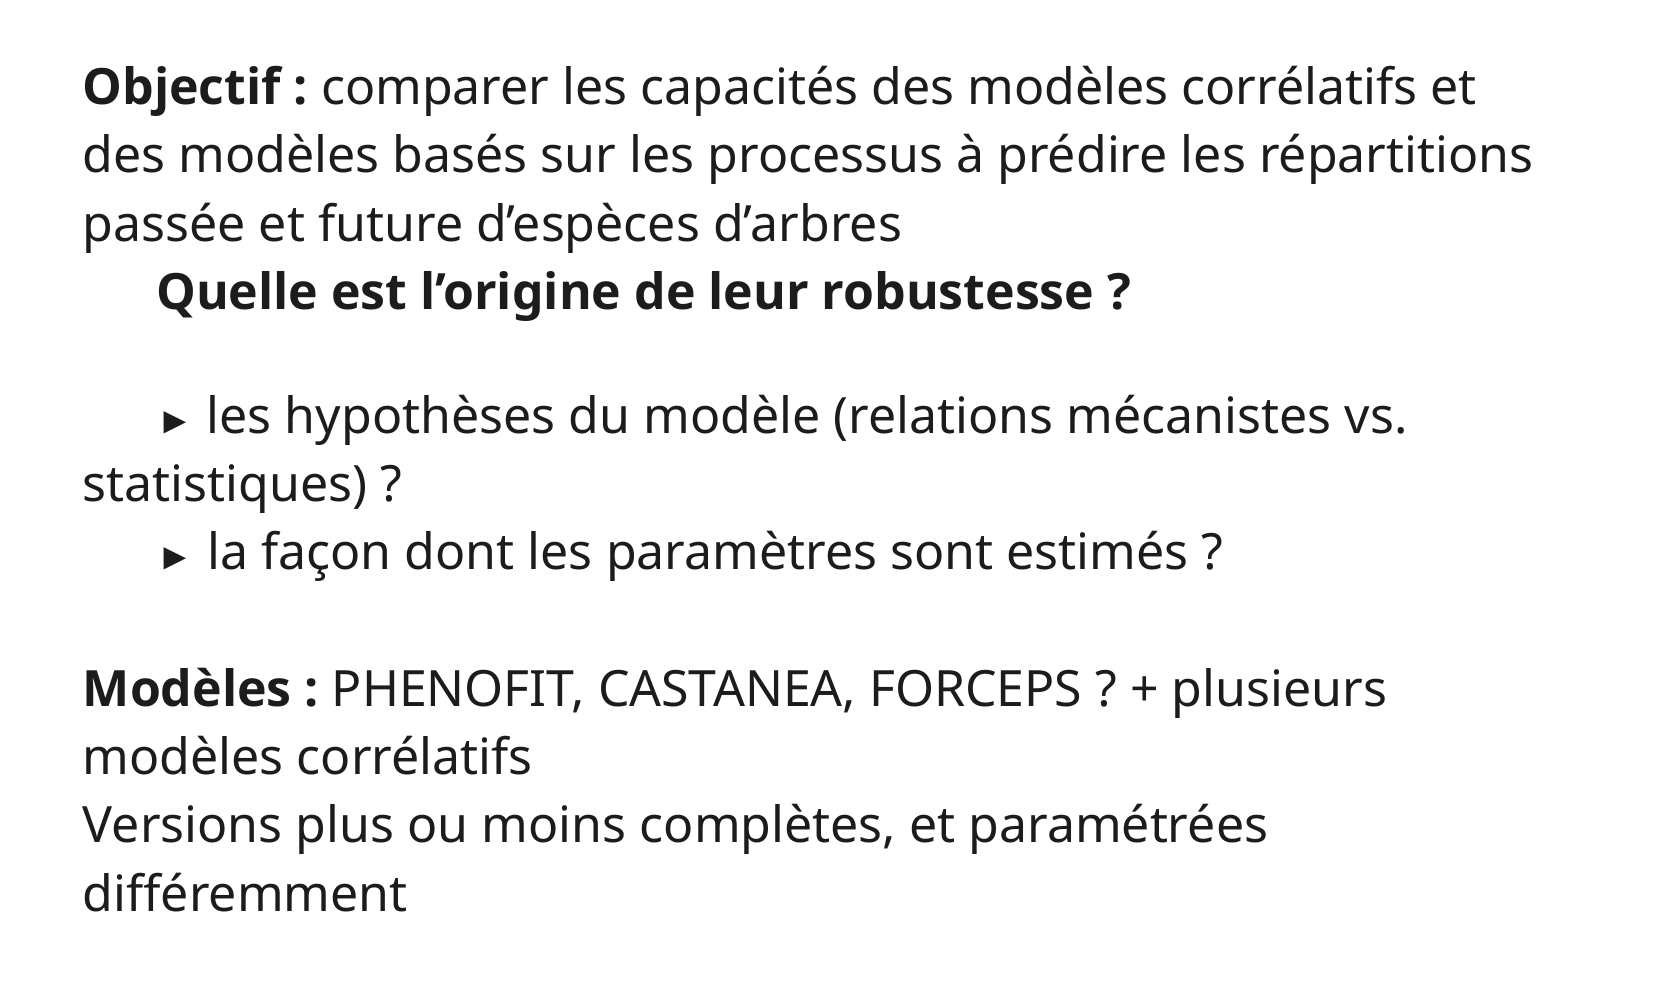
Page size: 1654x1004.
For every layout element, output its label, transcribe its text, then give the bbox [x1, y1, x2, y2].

subtitle Objectif : comparer les capacités des modèles corrélatifs et des modèles basés sur les processus à prédire les répartitions passée et future d’espèces d’arbres Quelle est l’origine de leur robustesse ? ► les hypothèses du modèle (relations mécanistes vs. statistiques) ? ► la façon dont les paramètres sont estimés ? Modèles : PHENOFIT, CASTANEA, FORCEPS ? + plusieurs modèles corrélatifs Versions plus ou moins complètes, et paramétrées différemment Périodes : - passé lointain (Holocène) - passé proche (1850-2015) - présent (calibration) - futur proche (2025-2100) [82, 50, 1571, 968]
